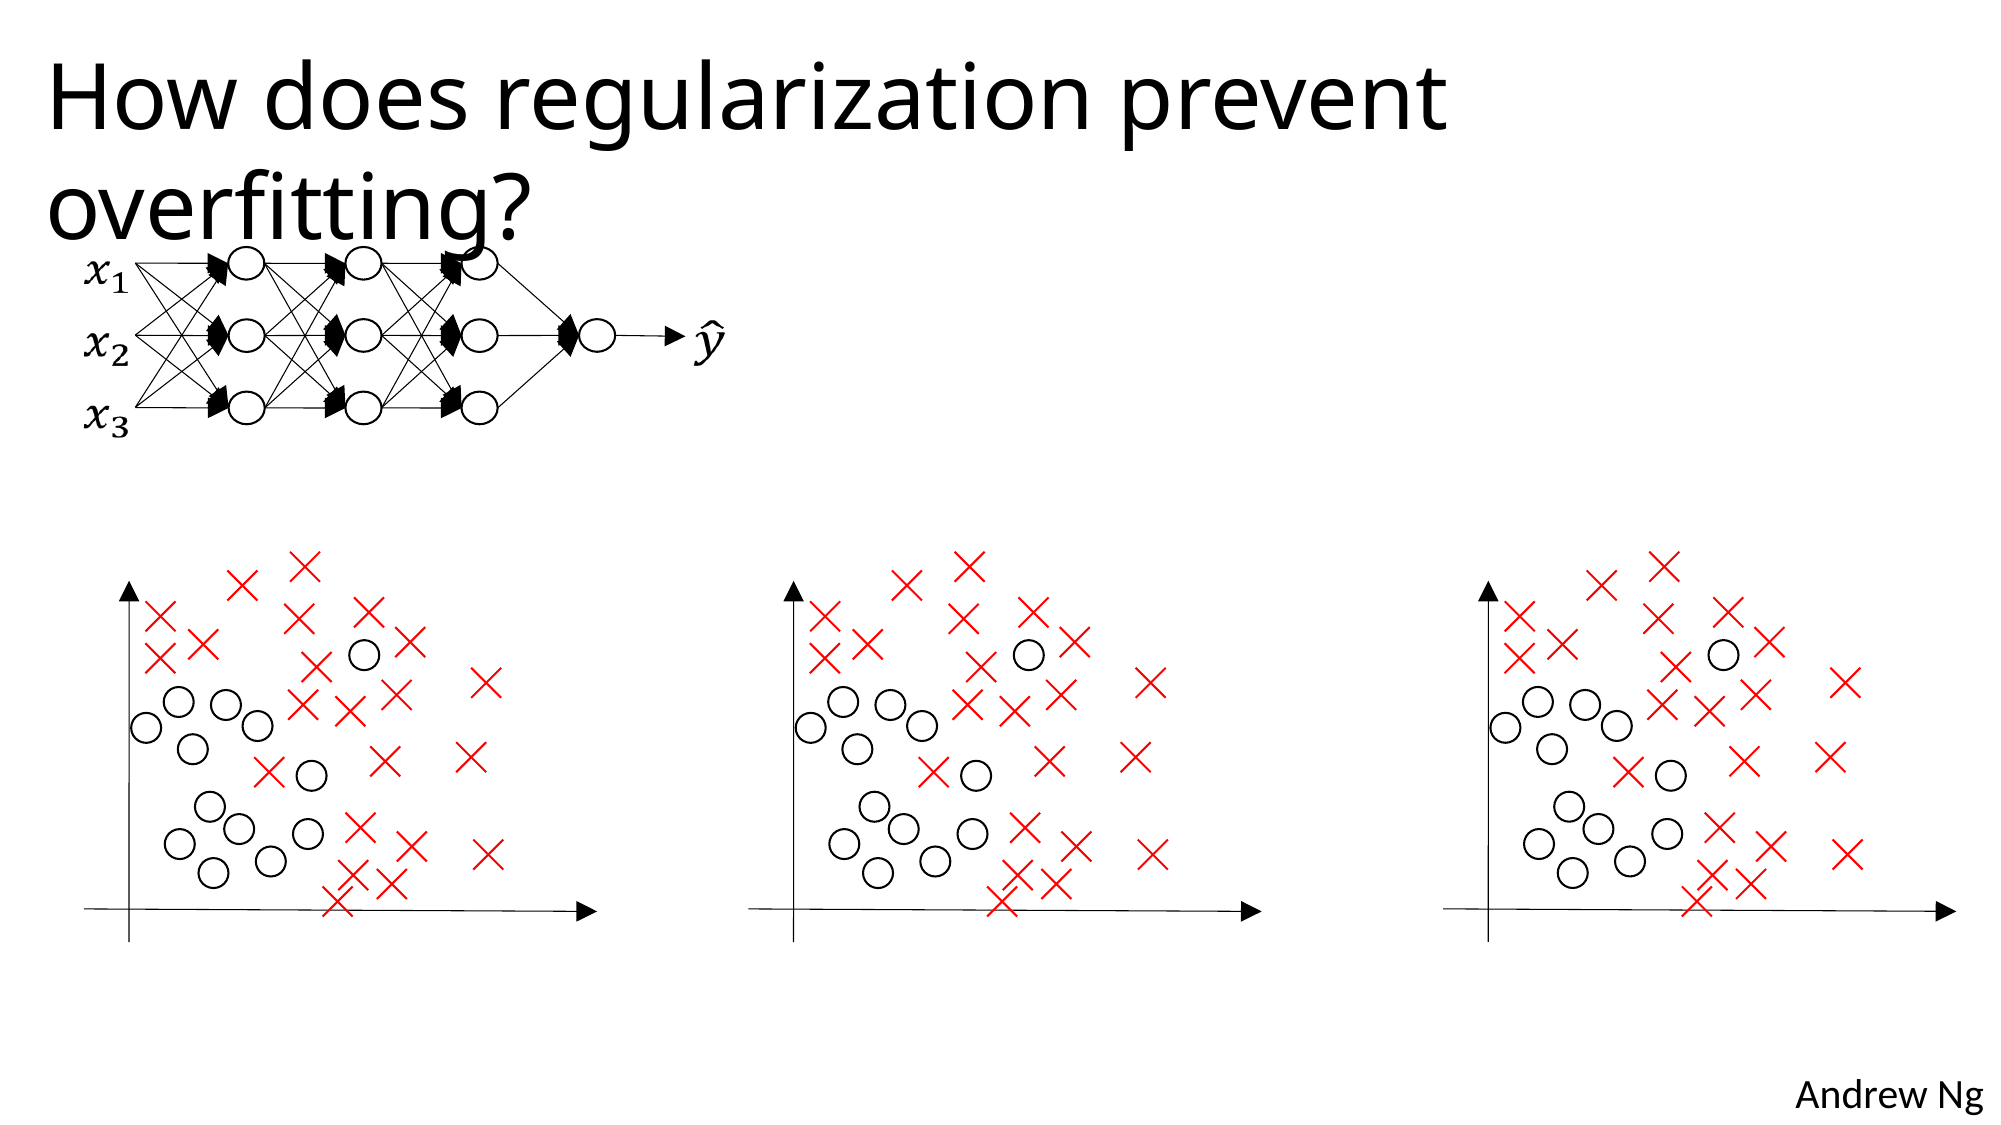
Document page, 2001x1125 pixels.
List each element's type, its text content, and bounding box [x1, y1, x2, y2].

text_box [83, 305, 136, 366]
title How does regularization prevent overfitting? [30, 29, 1973, 248]
text_box [685, 307, 735, 366]
text_box [83, 377, 136, 438]
text_box [83, 233, 136, 294]
